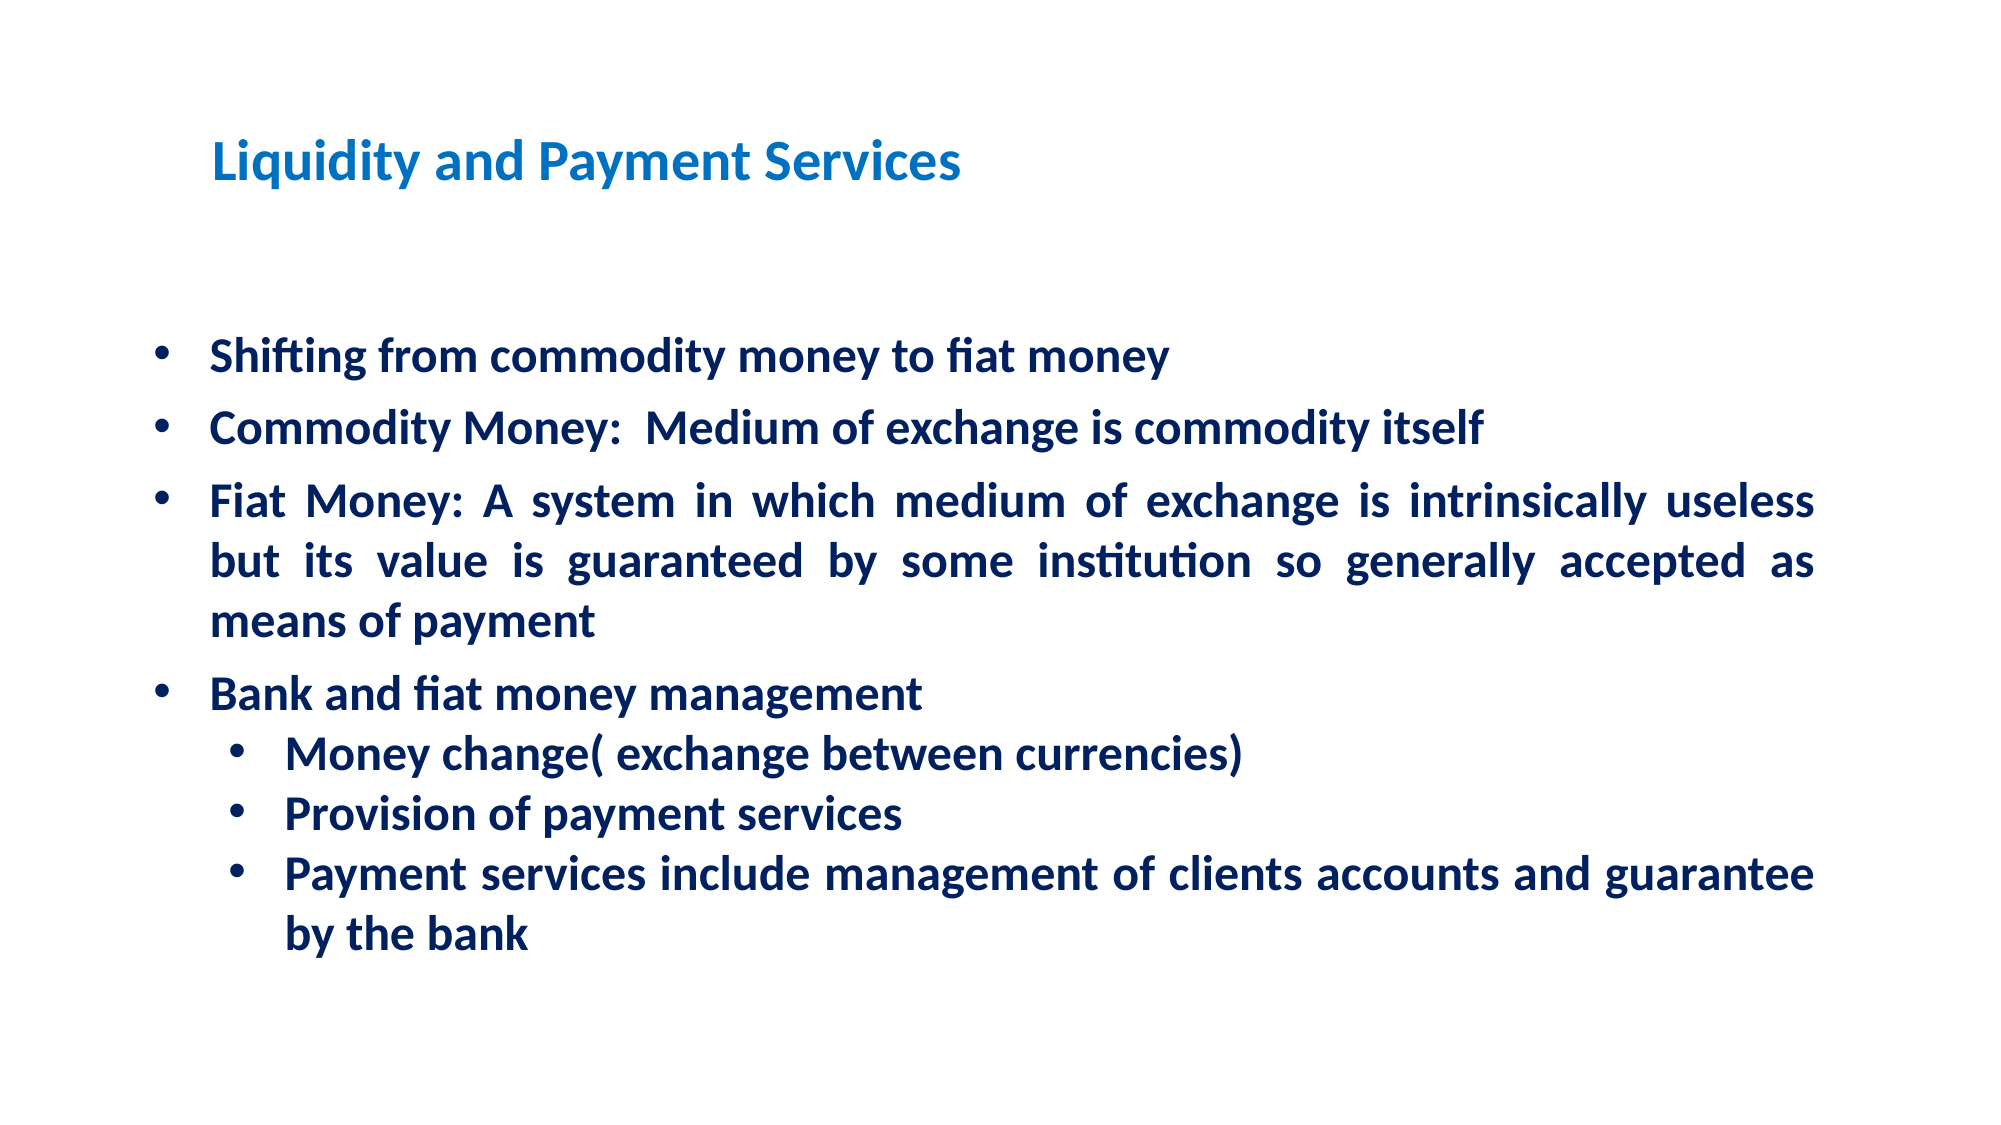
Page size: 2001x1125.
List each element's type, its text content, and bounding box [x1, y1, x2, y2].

text_box Liquidity and Payment Services [197, 114, 1724, 200]
text_box Shifting from commodity money to fiat money Commodity Money: Medium of exchange is commodity itself Fiat Money: A system in which medium of exchange is intrinsically useless but its value is guaranteed by some institution so generally accepted as means of payment Bank and fiat money management Money change( exchange between currencies) Provision of payment services Payment services include management of clients accounts and guarantee by the bank [138, 315, 1831, 1125]
